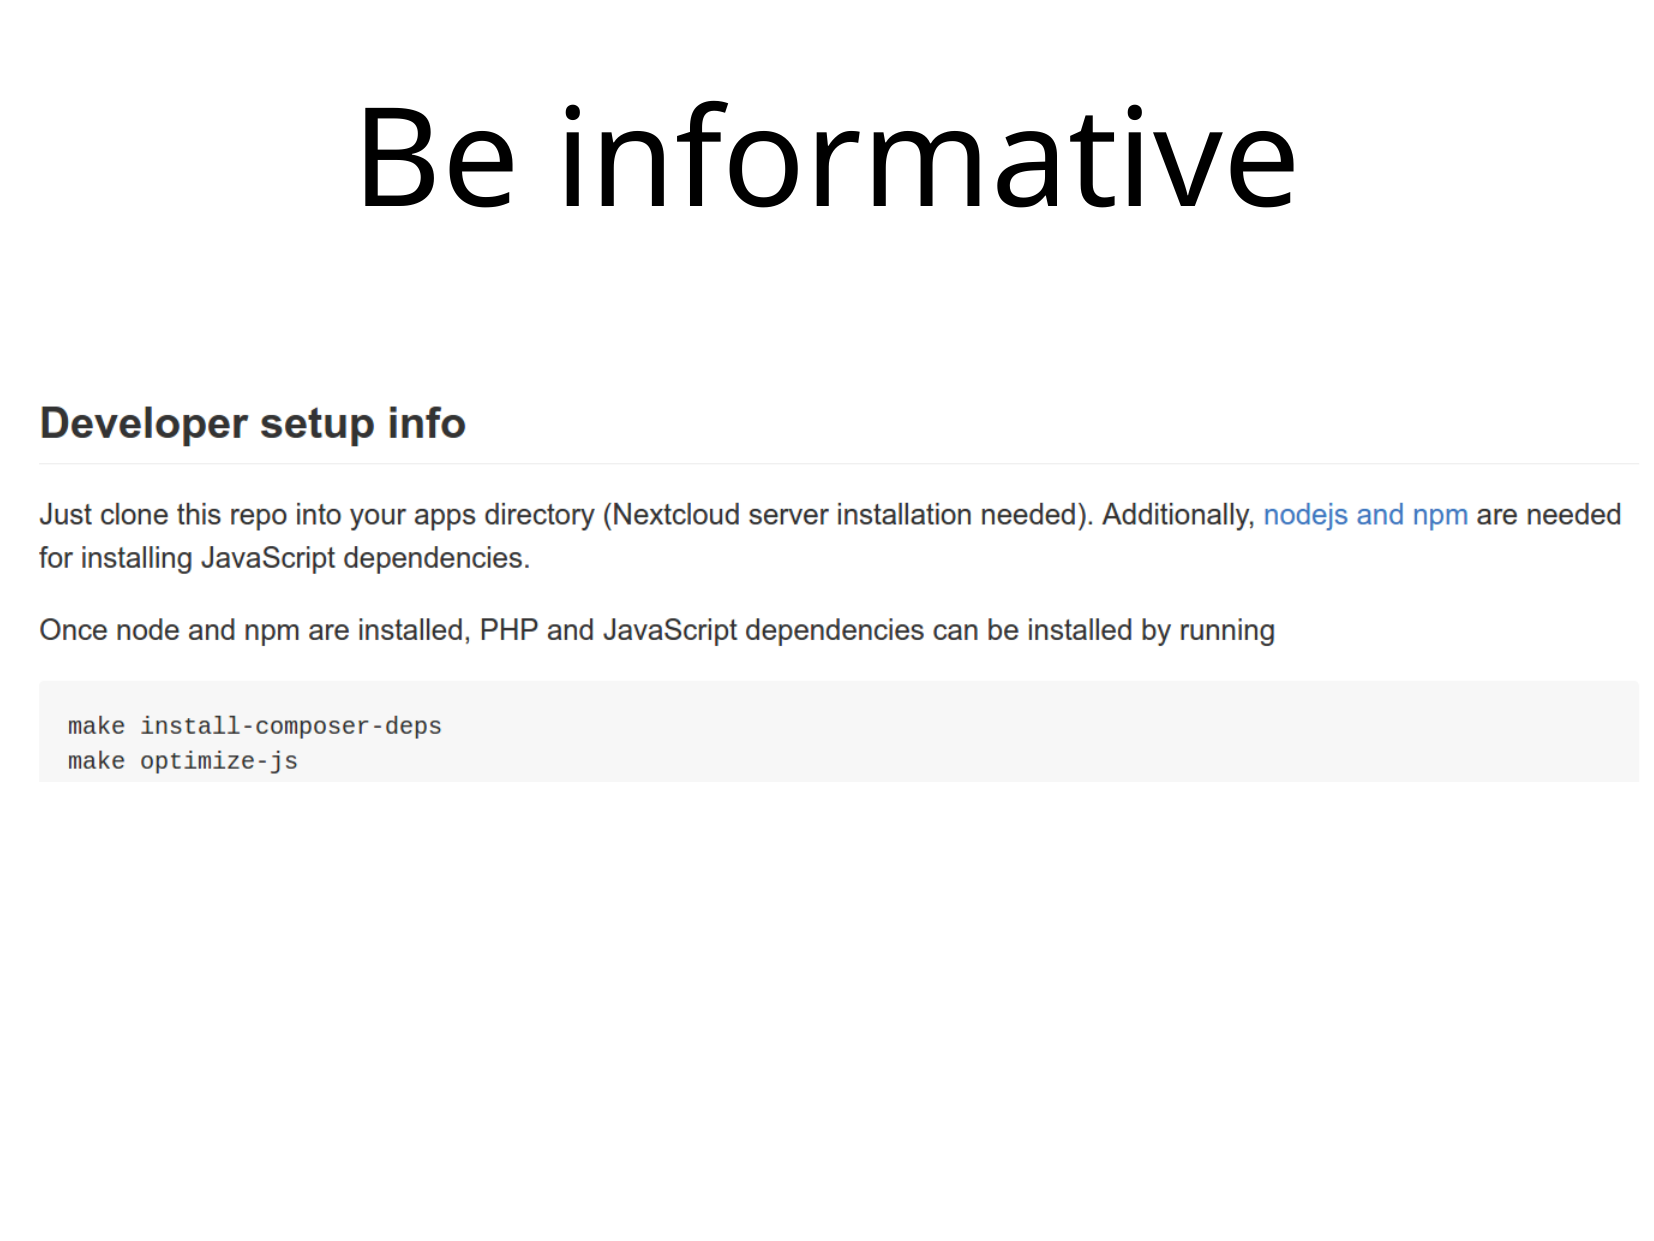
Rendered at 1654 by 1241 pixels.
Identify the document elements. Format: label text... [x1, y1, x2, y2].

picture [14, 379, 1654, 782]
title Be informative [82, 49, 1571, 257]
